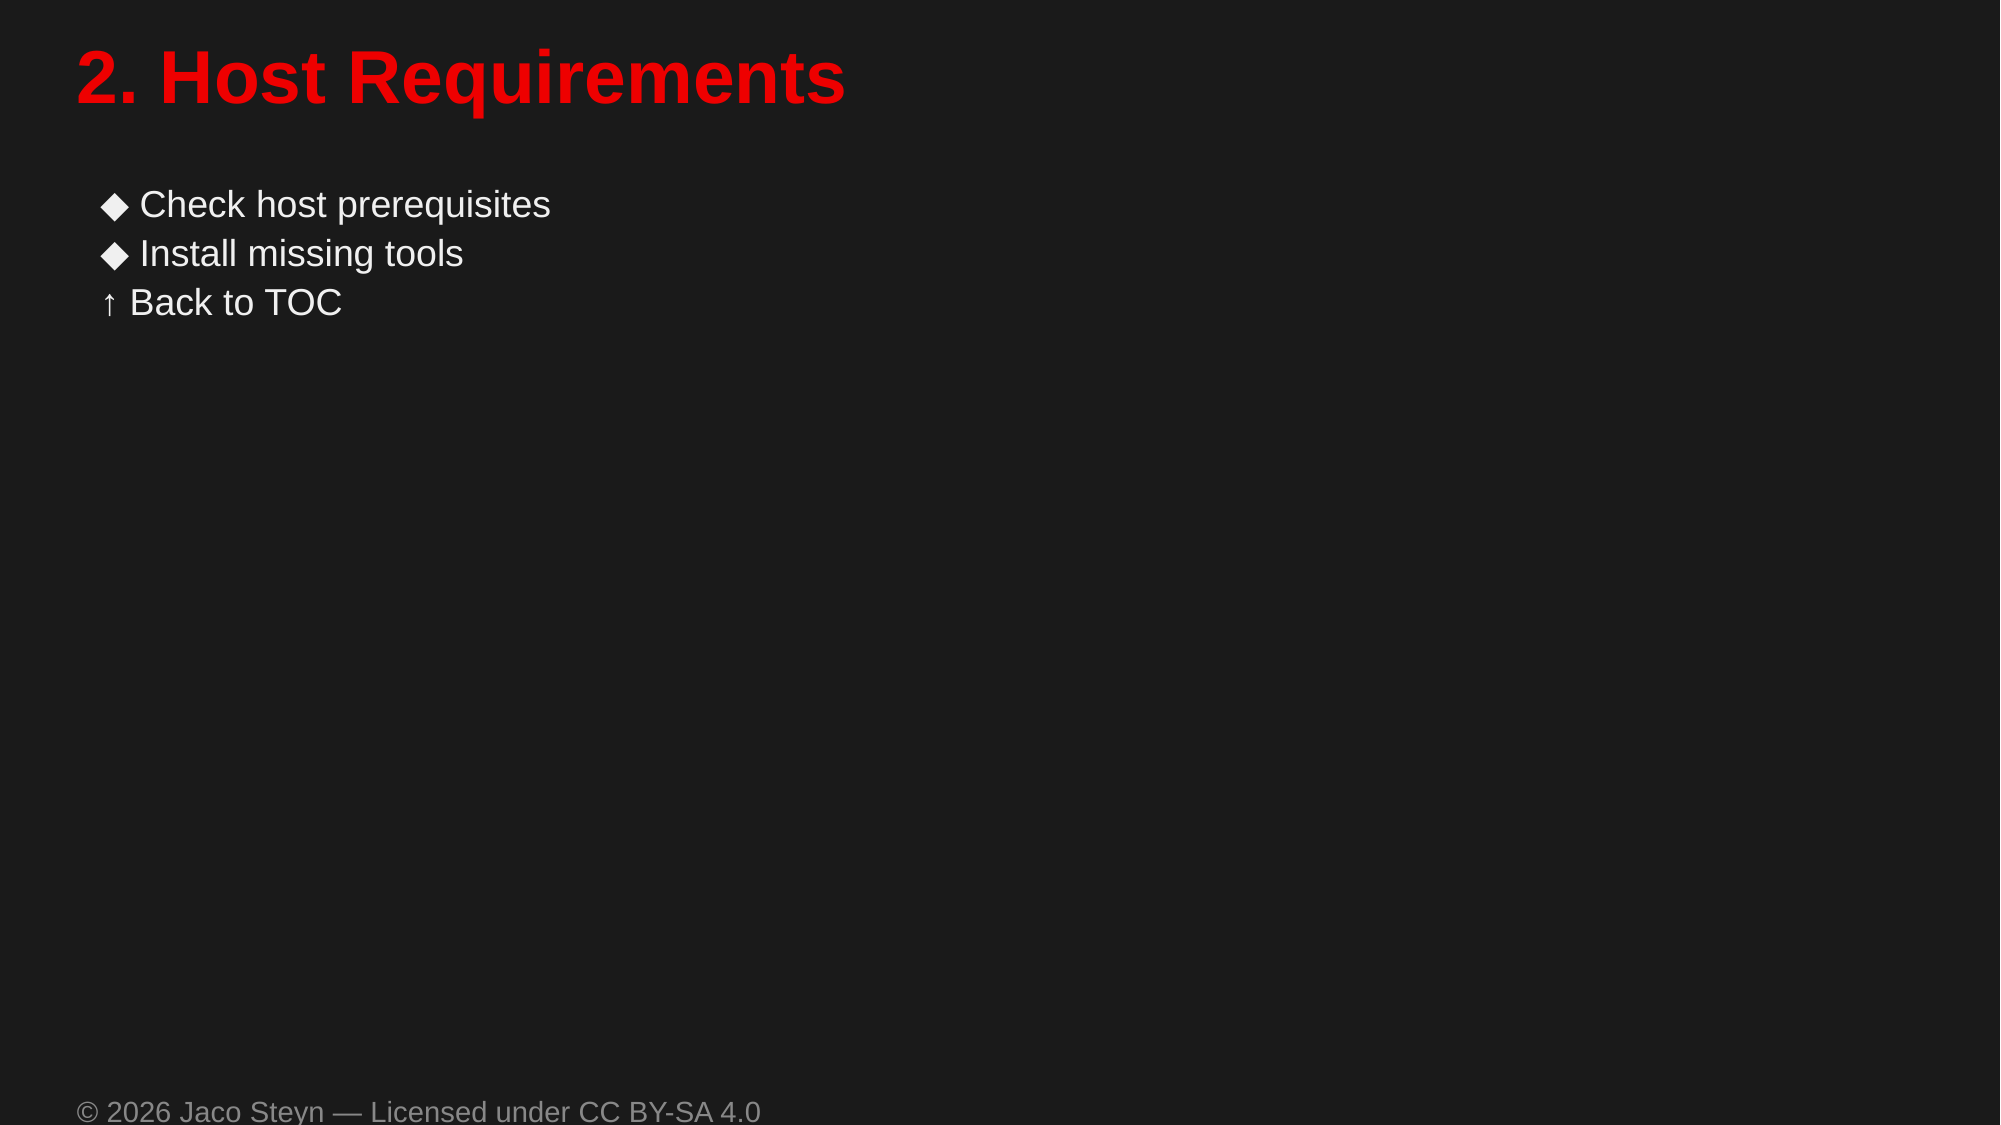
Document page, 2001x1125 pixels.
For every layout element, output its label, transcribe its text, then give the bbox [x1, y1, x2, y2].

text_box 2. Host Requirements [59, 23, 1942, 154]
text_box ◆ Check host prerequisites ◆ Install missing tools ↑ Back to TOC [59, 171, 1942, 1083]
text_box © 2026 Jaco Steyn — Licensed under CC BY-SA 4.0 [59, 1083, 1942, 1120]
